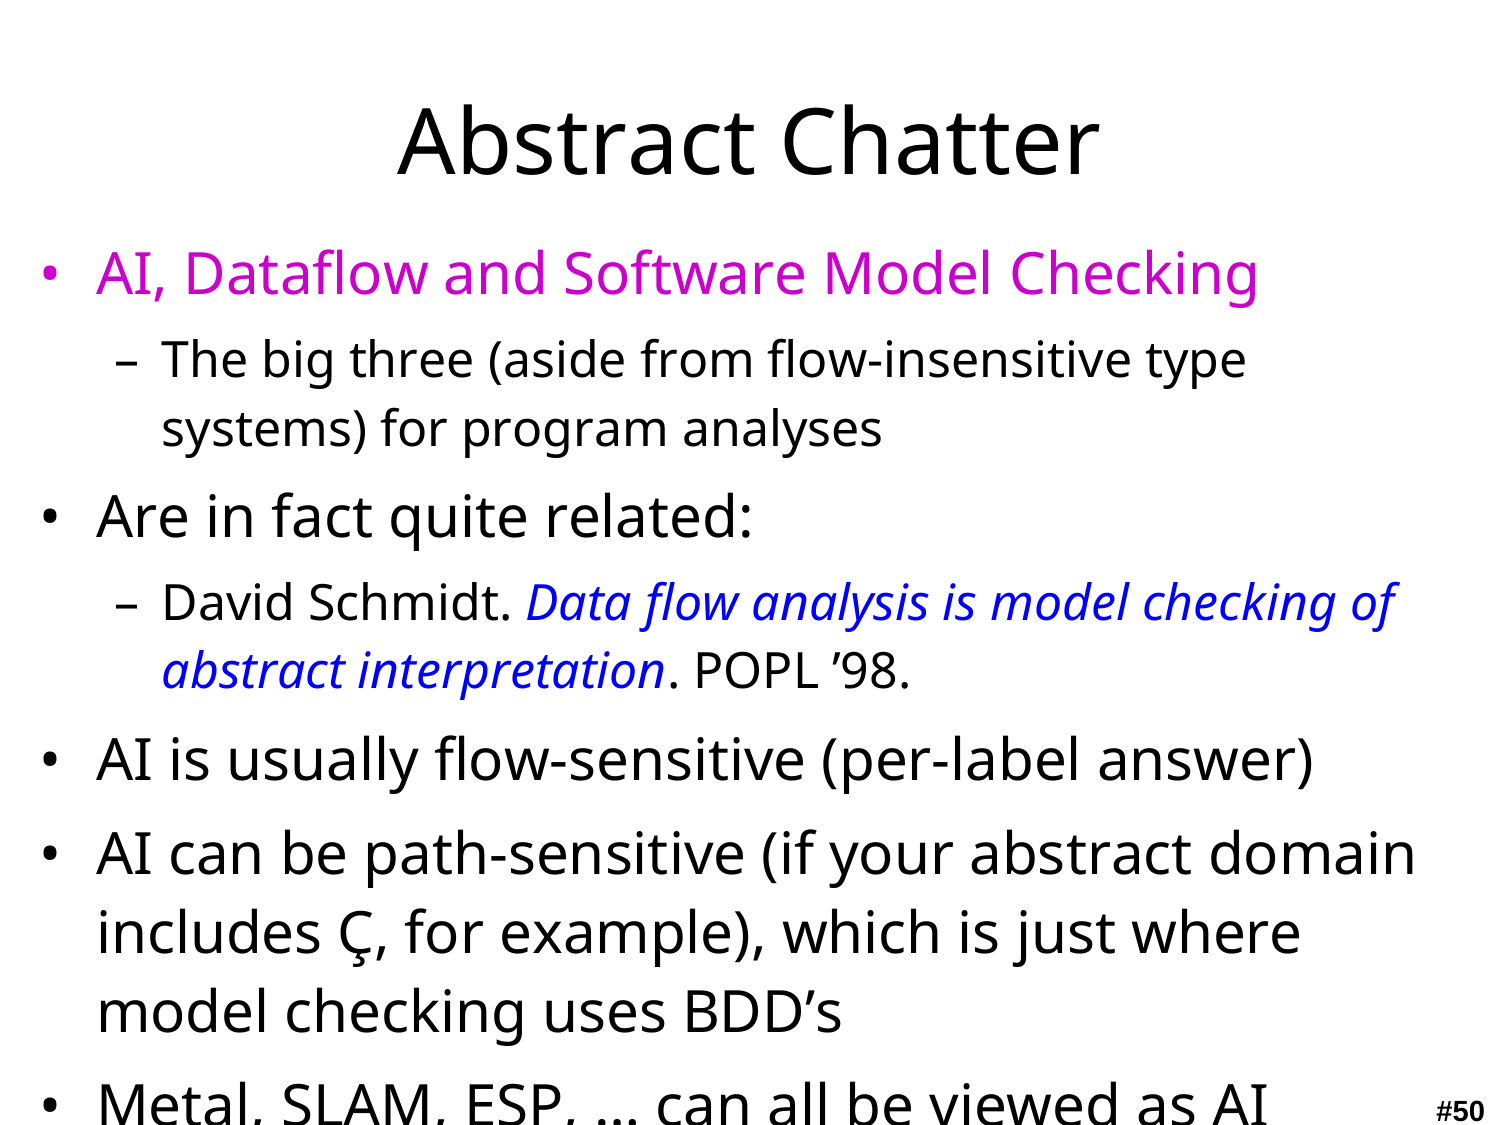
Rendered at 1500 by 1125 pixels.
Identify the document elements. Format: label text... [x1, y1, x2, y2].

list AI, Dataflow and Software Model Checking The big three (aside from flow-insensitive type systems) for program analyses Are in fact quite related: David Schmidt. Data flow analysis is model checking of abstract interpretation. POPL ’98. AI is usually flow-sensitive (per-label answer) AI can be path-sensitive (if your abstract domain includes Ç, for example), which is just where model checking uses BDD’s Metal, SLAM, ESP, … can all be viewed as AI [24, 224, 1476, 1063]
title Abstract Chatter [24, 45, 1476, 224]
